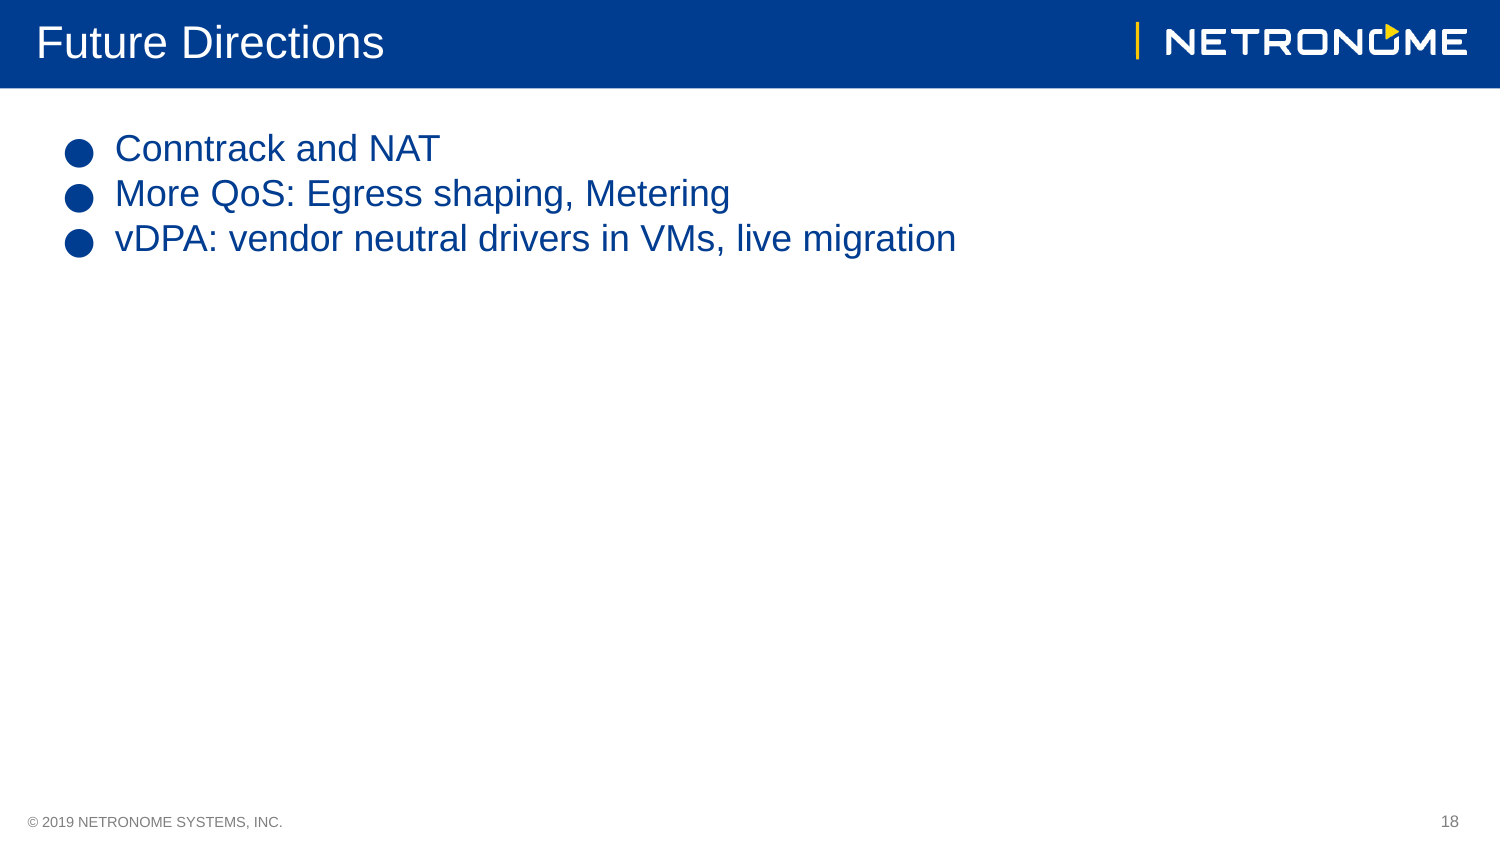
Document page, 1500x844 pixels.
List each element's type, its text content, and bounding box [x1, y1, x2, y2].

list Conntrack and NAT More QoS: Egress shaping, Metering vDPA: vendor neutral drivers in VMs, live migration [24, 109, 1463, 772]
title Future Directions [20, 0, 1113, 89]
picture [1162, 21, 1473, 62]
